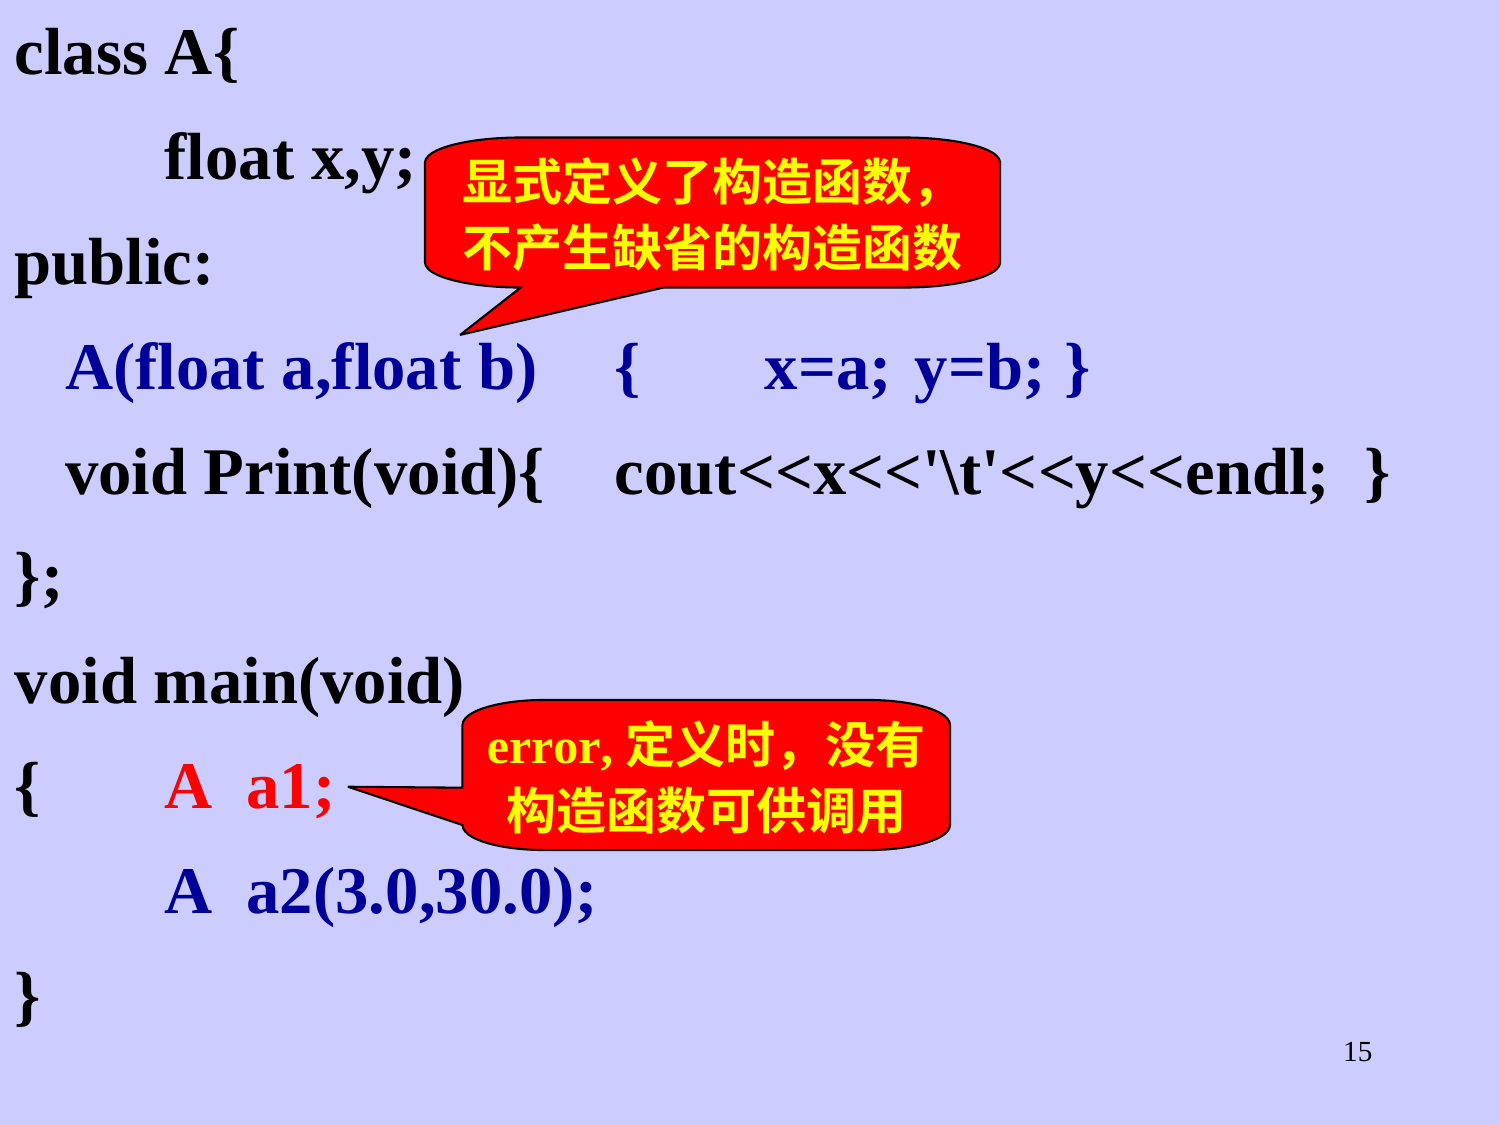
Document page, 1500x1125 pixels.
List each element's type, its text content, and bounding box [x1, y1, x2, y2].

text_box class A{ float x,y; public: A(float a,float b) { x=a; y=b; } void Print(void){ cout<<x<<'\t'<<y<<endl; } }; void main(void) { A a1; A a2(3.0,30.0); } [0, 0, 1463, 1040]
text_box <编号> [1074, 1040, 1388, 1101]
text_box error,定义时，没有构造函数可供调用 [347, 699, 951, 851]
text_box 显式定义了构造函数，不产生缺省的构造函数 [425, 137, 1001, 335]
